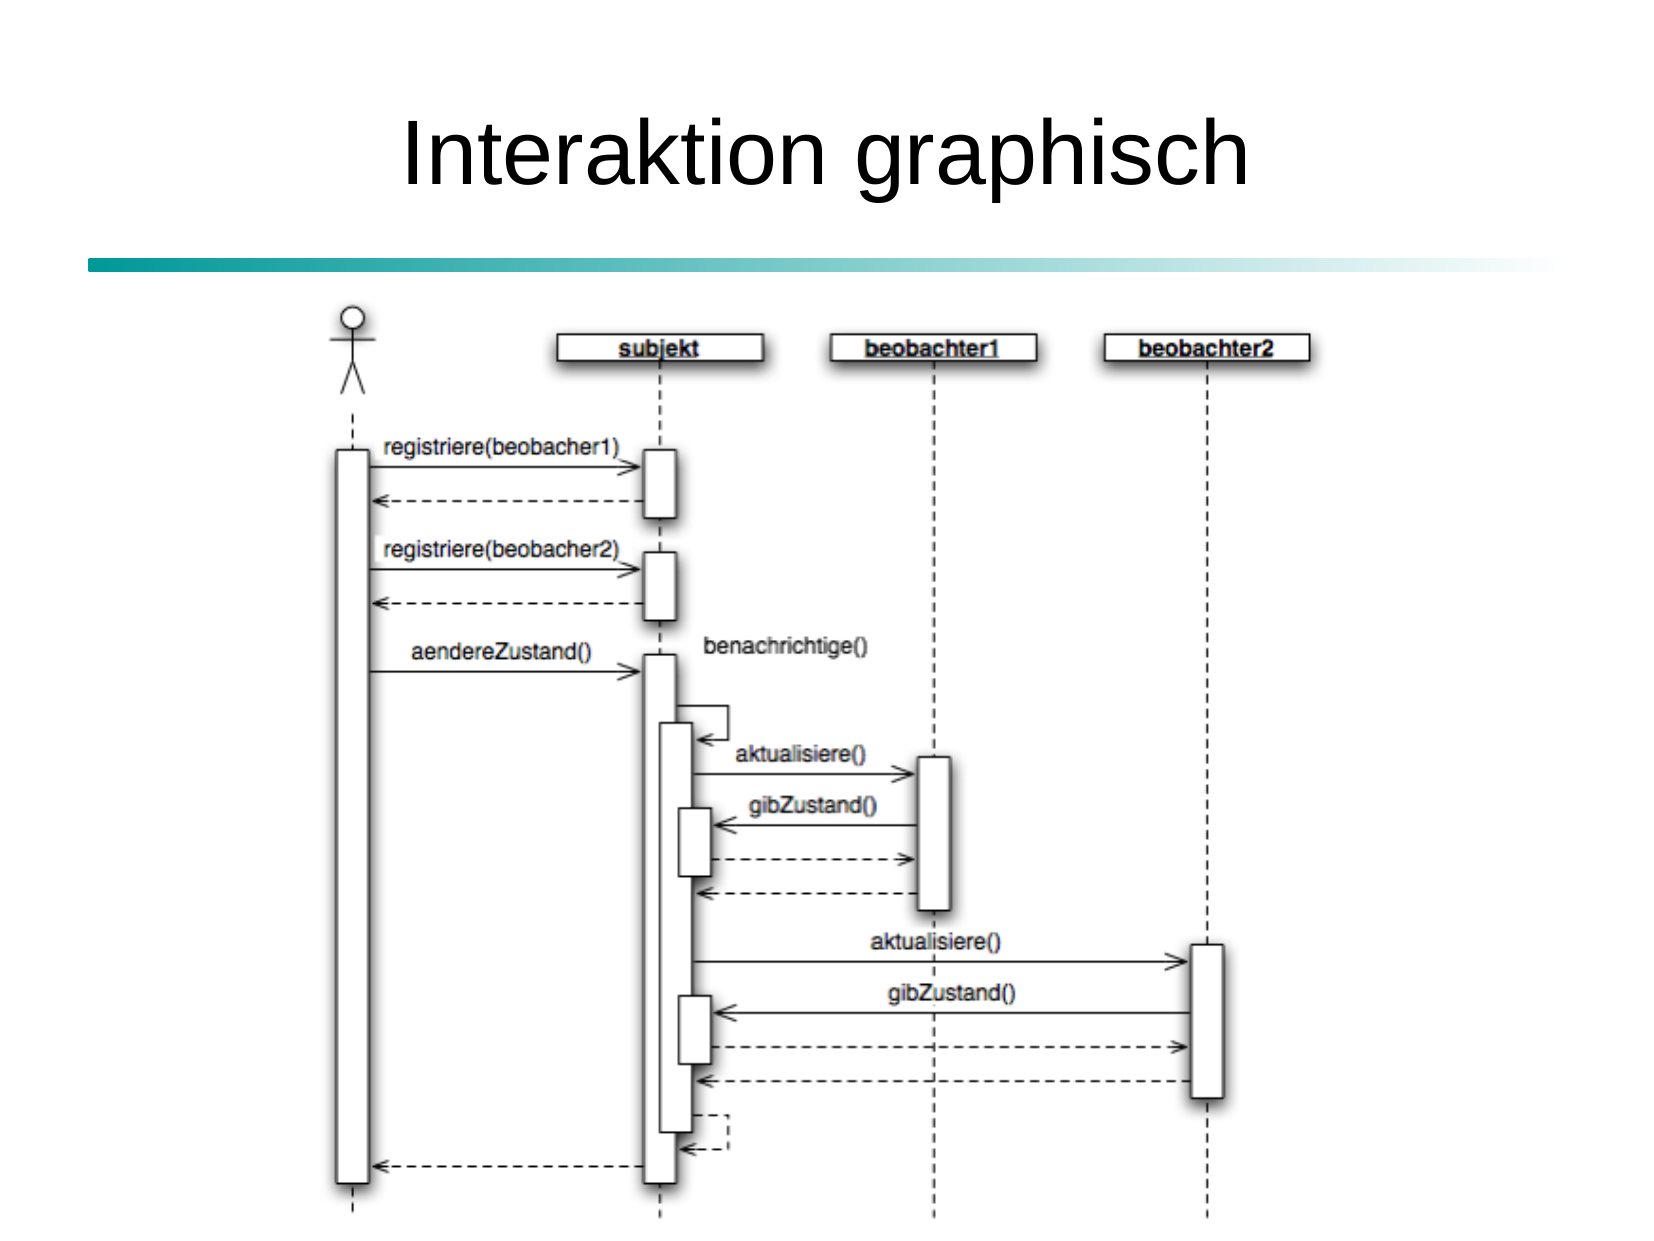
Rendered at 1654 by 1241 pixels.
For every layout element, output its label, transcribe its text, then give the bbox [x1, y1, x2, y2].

title Interaktion graphisch [82, 49, 1571, 257]
picture [301, 275, 1347, 1238]
